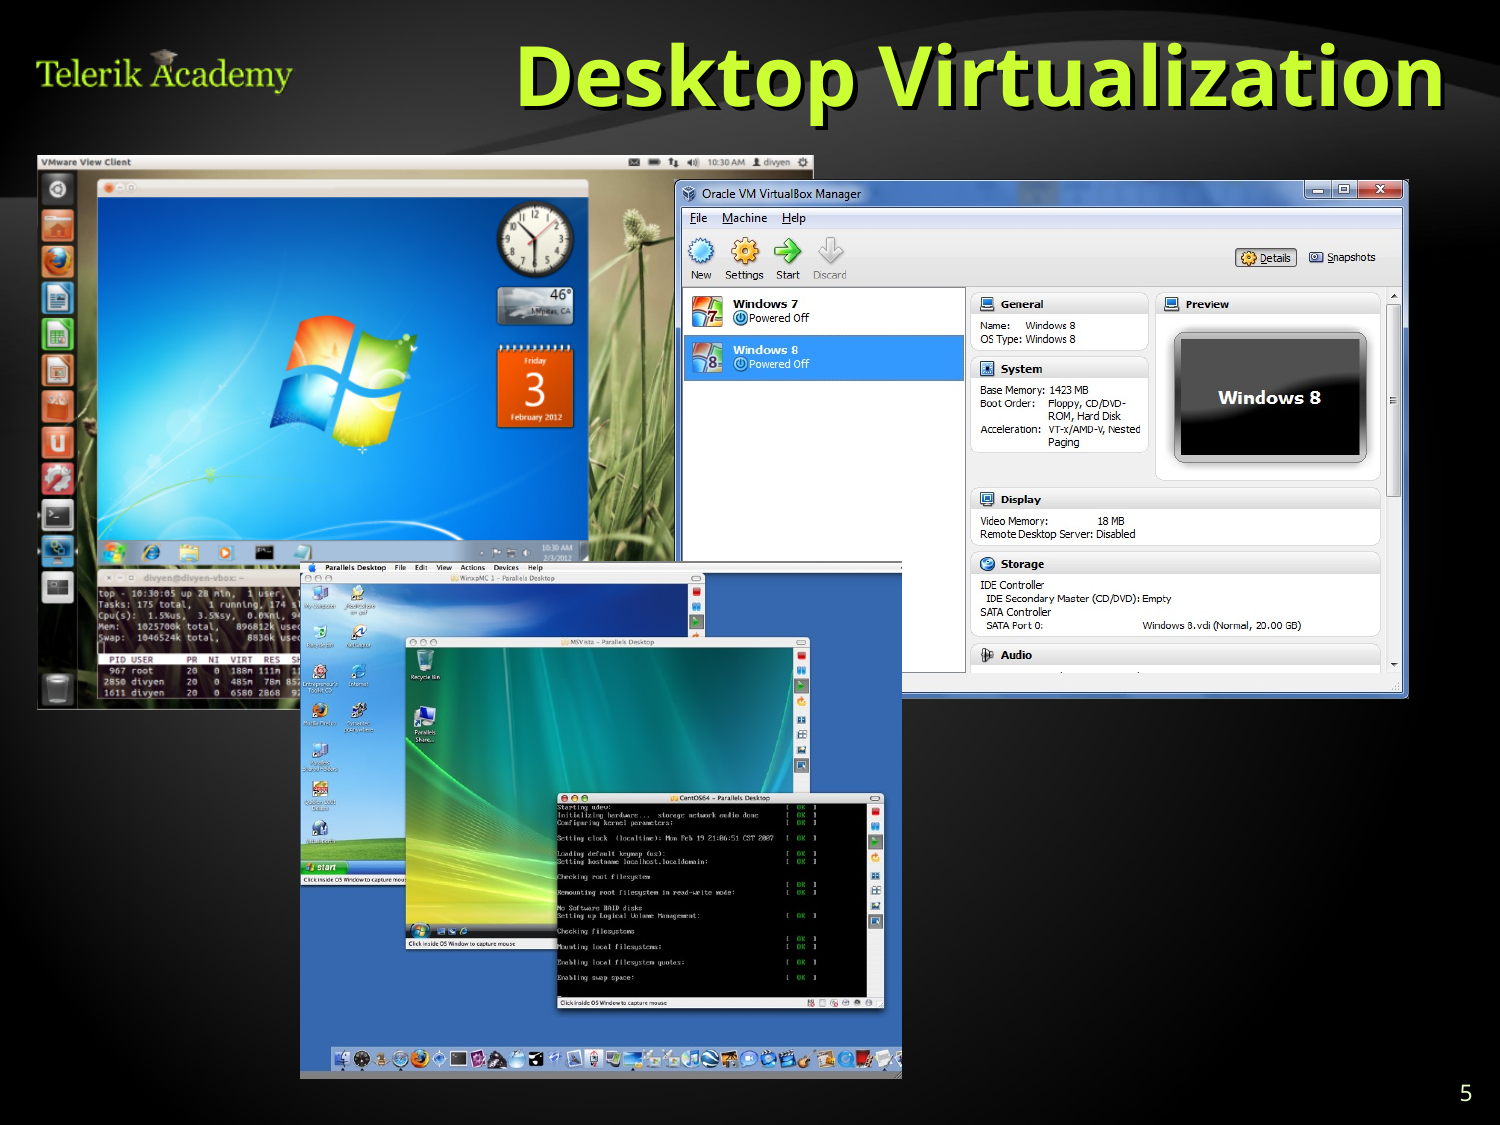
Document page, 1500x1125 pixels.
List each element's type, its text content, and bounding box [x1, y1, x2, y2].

picture [0, 0, 1500, 1125]
text_box <number> [1412, 1074, 1488, 1113]
title Desktop Virtualization [299, 12, 1463, 151]
text_box [300, 561, 902, 1079]
